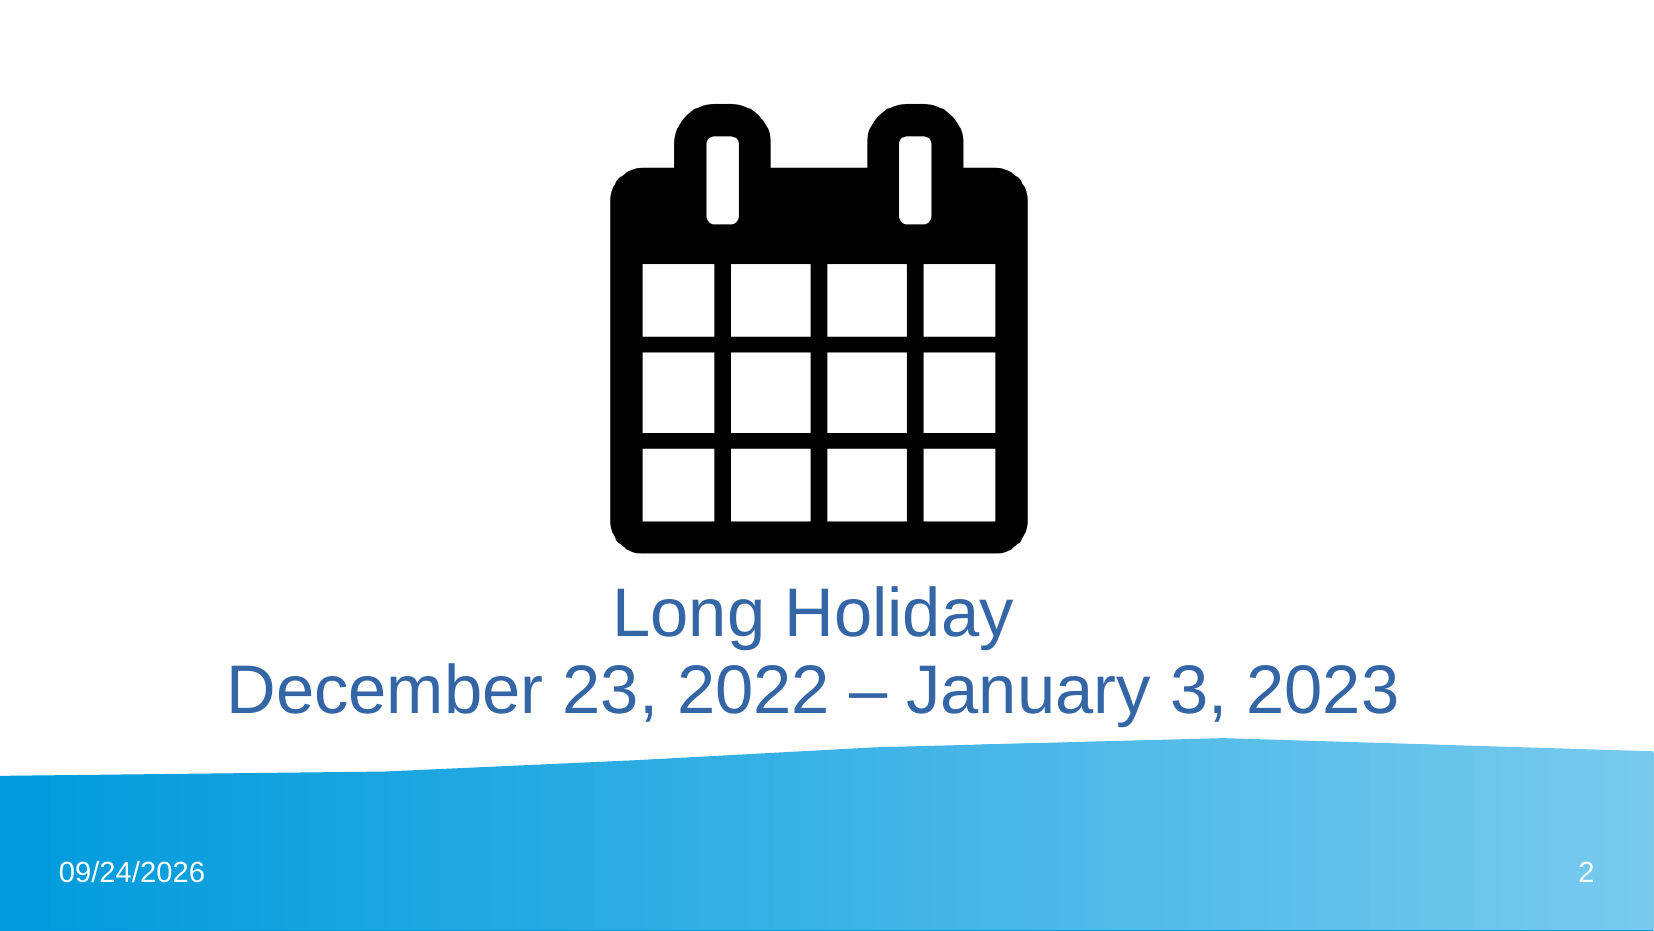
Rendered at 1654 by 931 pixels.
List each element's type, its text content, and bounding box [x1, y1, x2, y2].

title Long Holiday December 23, 2022 – January 3, 2023 [75, 562, 1552, 740]
picture [587, 99, 1051, 563]
